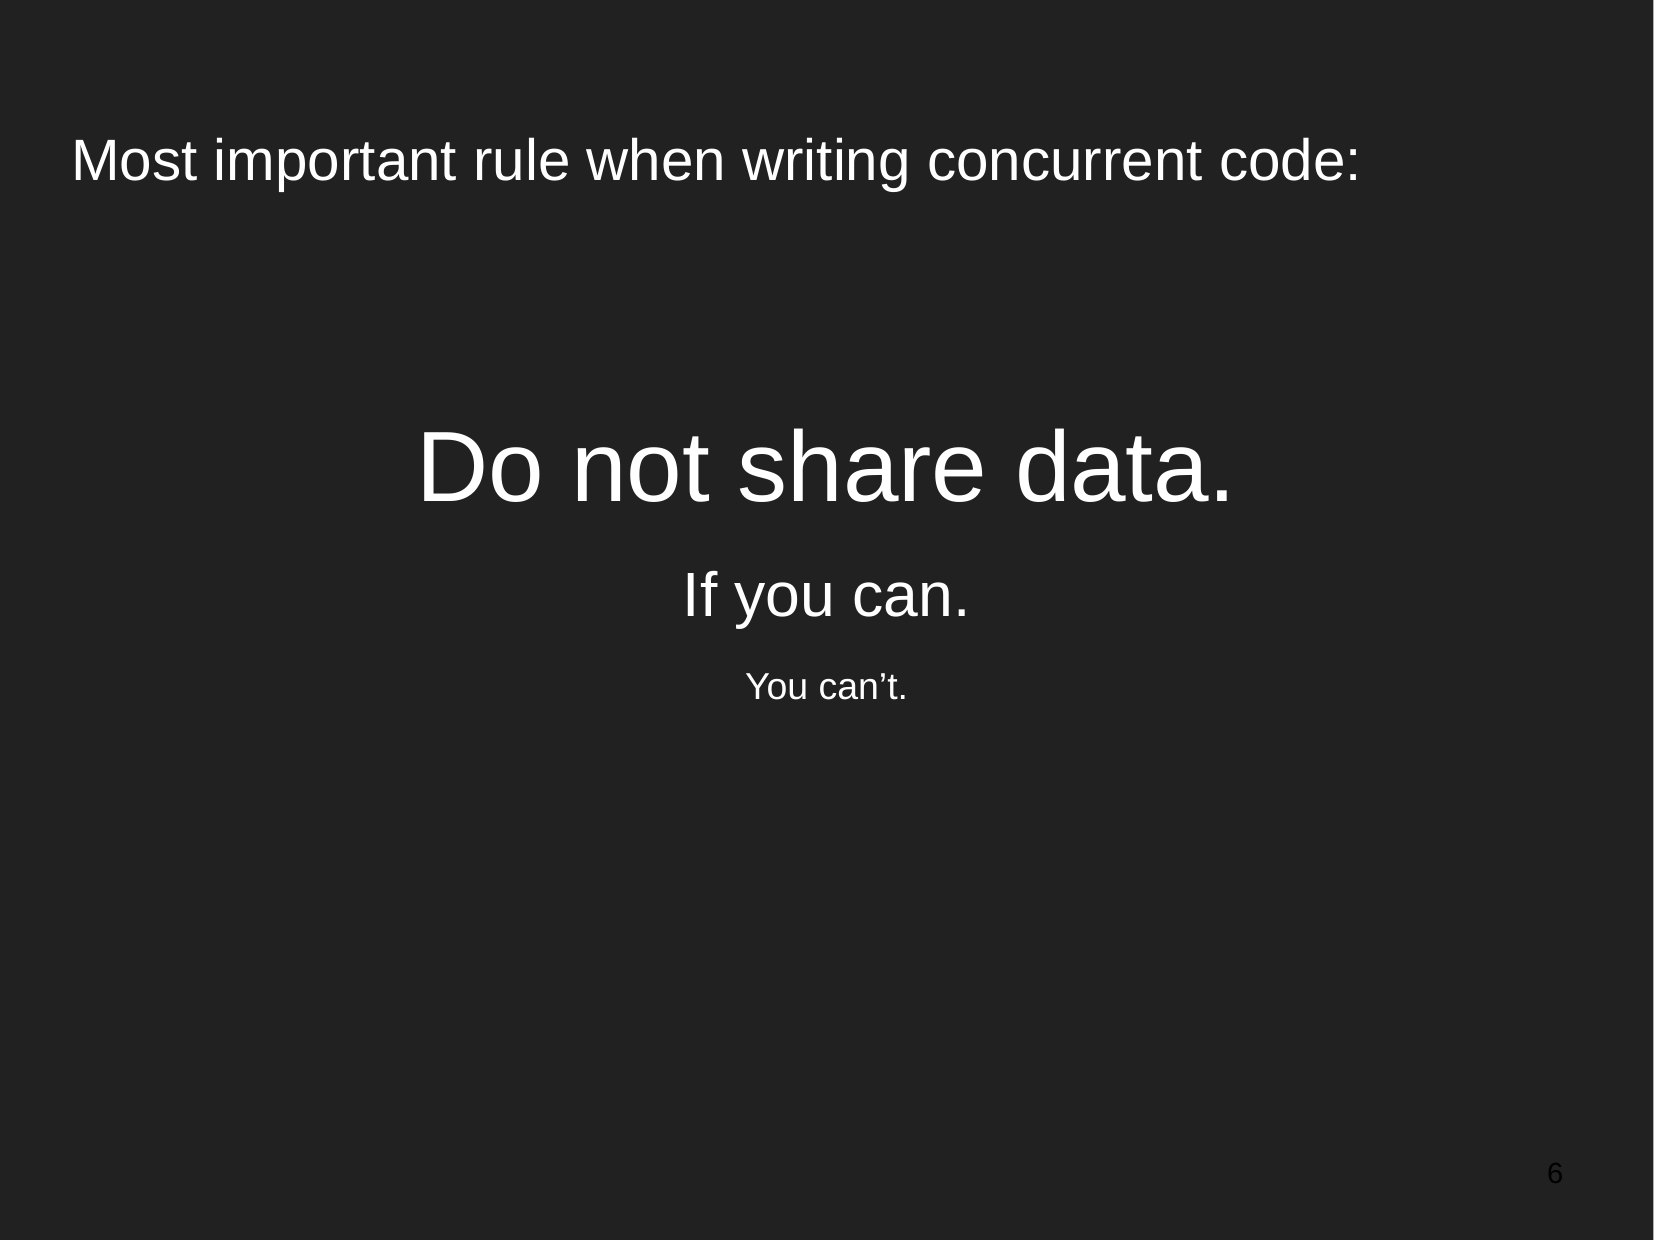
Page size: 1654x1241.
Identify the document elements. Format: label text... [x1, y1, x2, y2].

list Do not share data. If you can. You can’t. [56, 277, 1598, 1102]
slide_number <number> [1532, 1124, 1632, 1220]
title Most important rule when writing concurrent code: [56, 107, 1598, 246]
